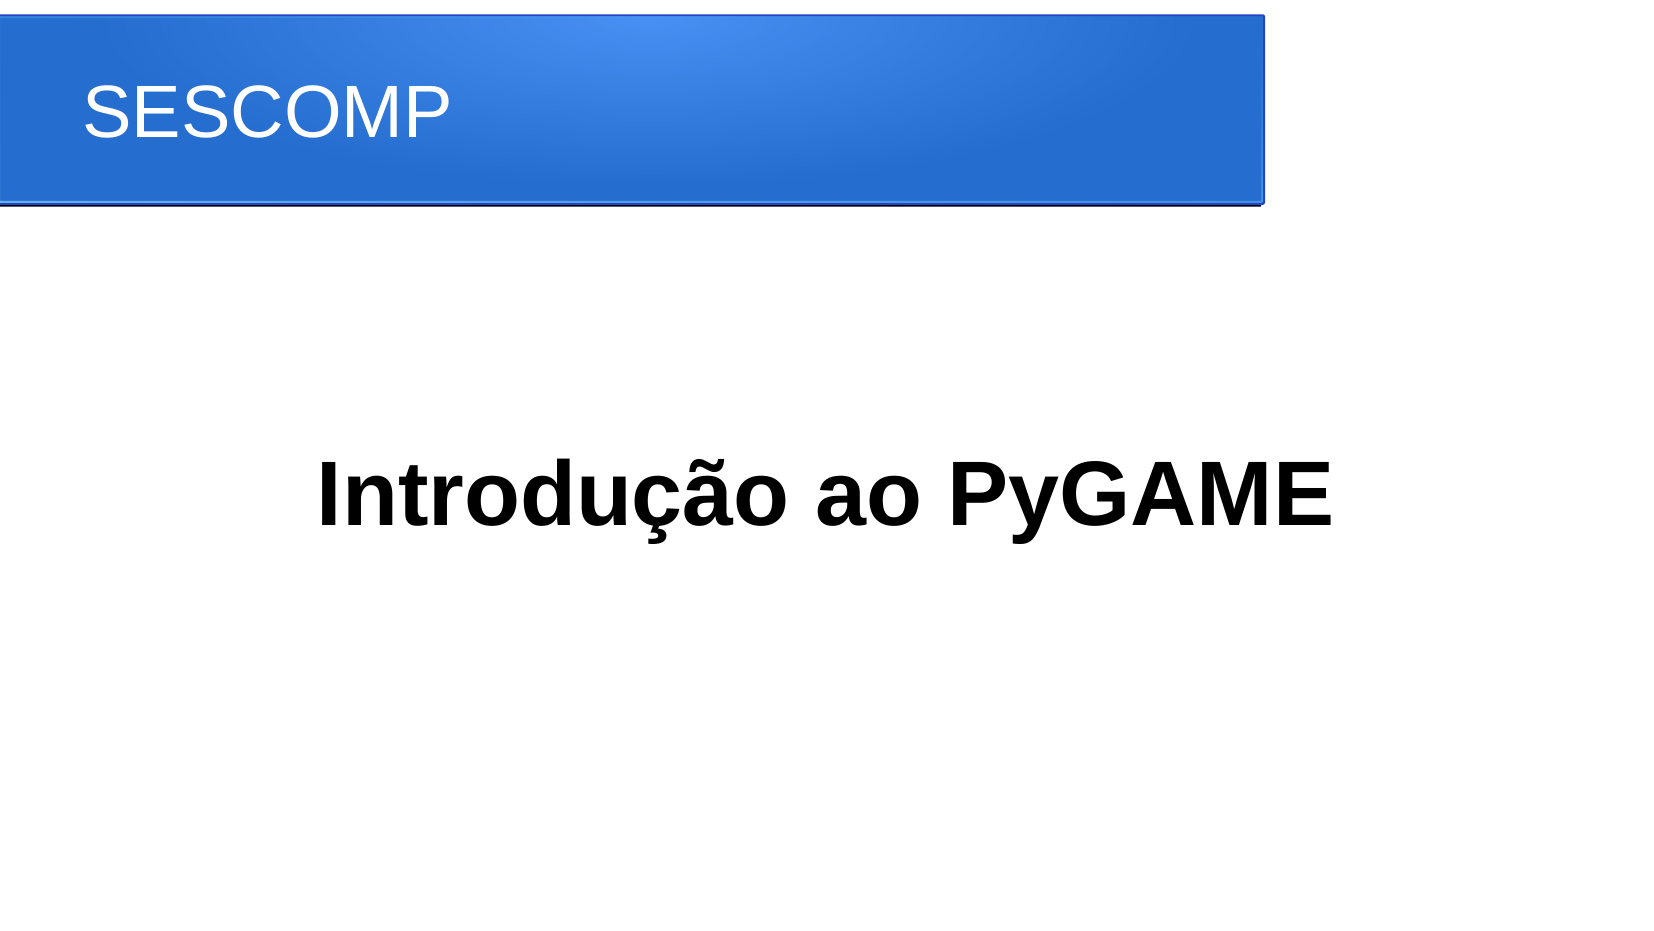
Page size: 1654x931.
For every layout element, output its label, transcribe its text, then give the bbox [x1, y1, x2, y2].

title SESCOMP [82, 35, 1234, 189]
subtitle Introdução ao PyGAME [82, 224, 1571, 764]
